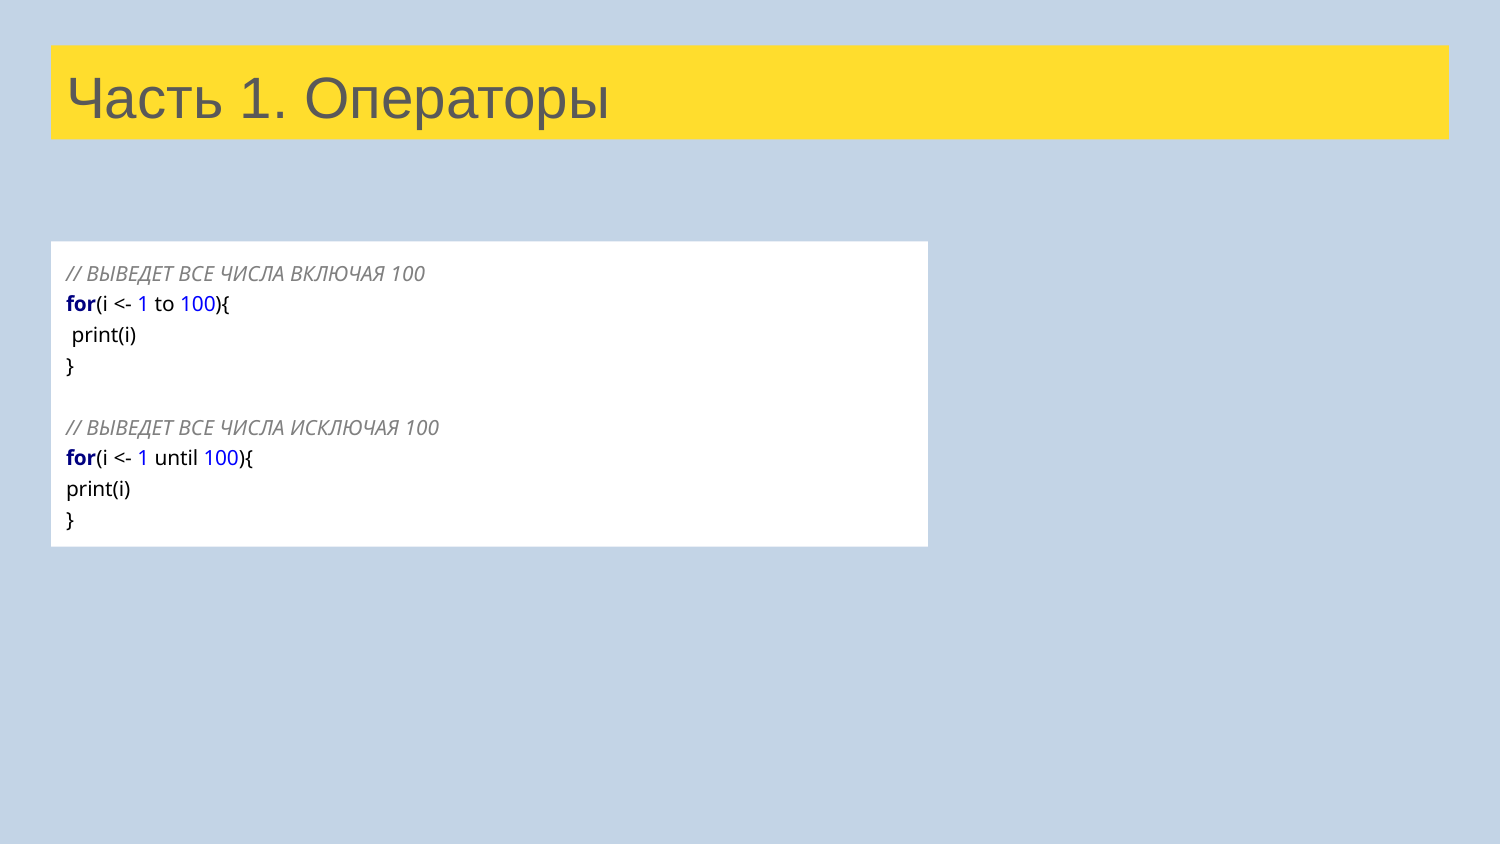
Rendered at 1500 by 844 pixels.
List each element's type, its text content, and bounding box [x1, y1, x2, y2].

title Часть 1. Операторы [51, 45, 1449, 140]
text_box // ВЫВЕДЕТ ВСЕ ЧИСЛА ВКЛЮЧАЯ 100 for(i <- 1 to 100){ print(i) } // ВЫВЕДЕТ ВСЕ ЧИСЛА ИСКЛЮЧАЯ 100 for(i <- 1 until 100){ print(i) } [51, 241, 928, 547]
